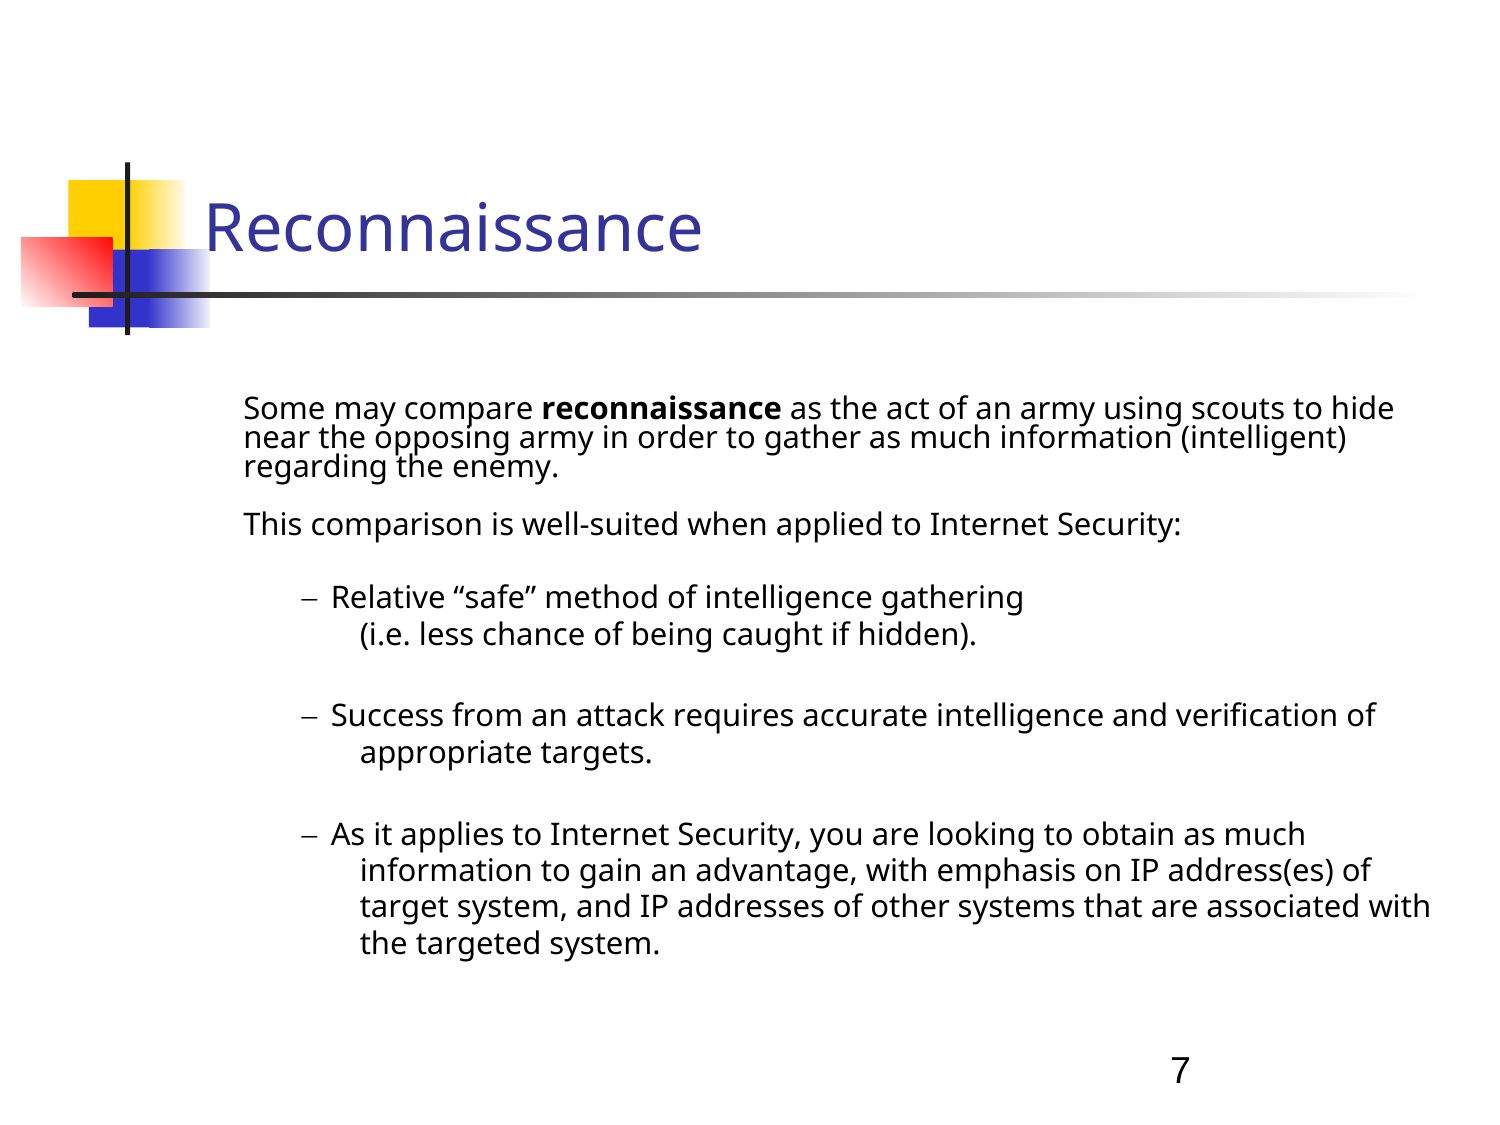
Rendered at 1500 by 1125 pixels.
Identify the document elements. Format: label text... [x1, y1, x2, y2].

title Reconnaissance [188, 35, 1468, 276]
list Some may compare reconnaissance as the act of an army using scouts to hide near the opposing army in order to gather as much information (intelligent) regarding the enemy. This comparison is well-suited when applied to Internet Security: Relative “safe” method of intelligence gathering (i.e. less chance of being caught if hidden). Success from an attack requires accurate intelligence and verification of appropriate targets. As it applies to Internet Security, you are looking to obtain as much information to gain an advantage, with emphasis on IP address(es) of target system, and IP addresses of other systems that are associated with the targeted system. [193, 331, 1469, 1007]
